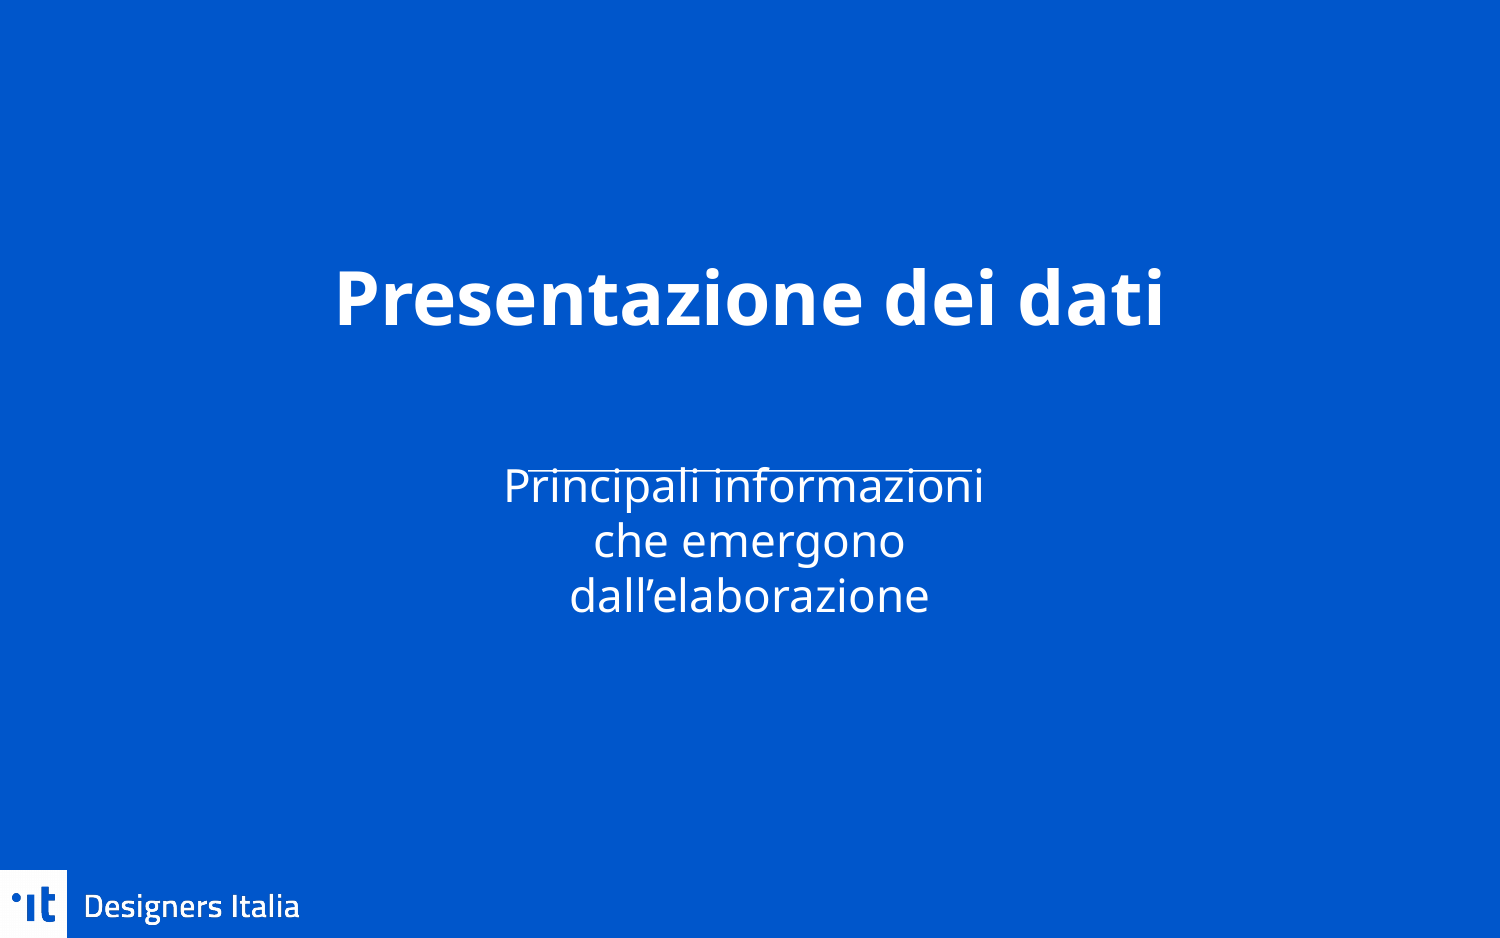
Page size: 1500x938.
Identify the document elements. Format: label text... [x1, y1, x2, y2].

text_box Presentazione dei dati [148, 172, 1351, 418]
text_box Principali informazioni che emergono dall’elaborazione [401, 513, 1099, 565]
picture [0, 870, 317, 938]
